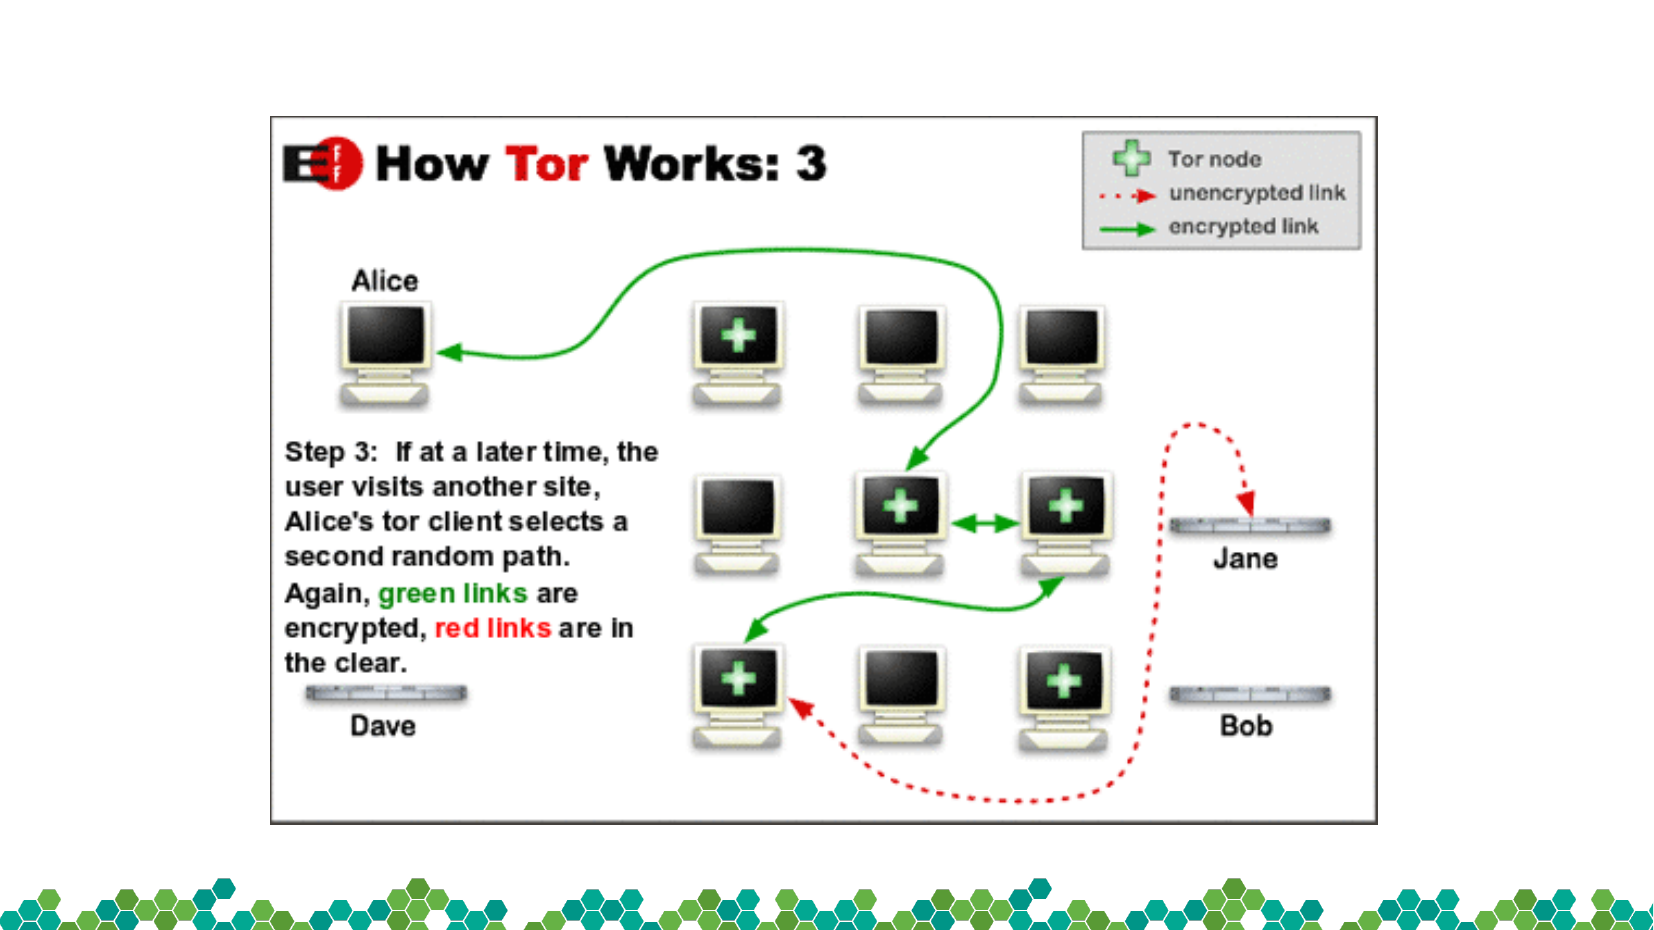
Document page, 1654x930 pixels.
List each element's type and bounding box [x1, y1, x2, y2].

picture [270, 116, 1378, 825]
picture [0, 870, 1654, 930]
